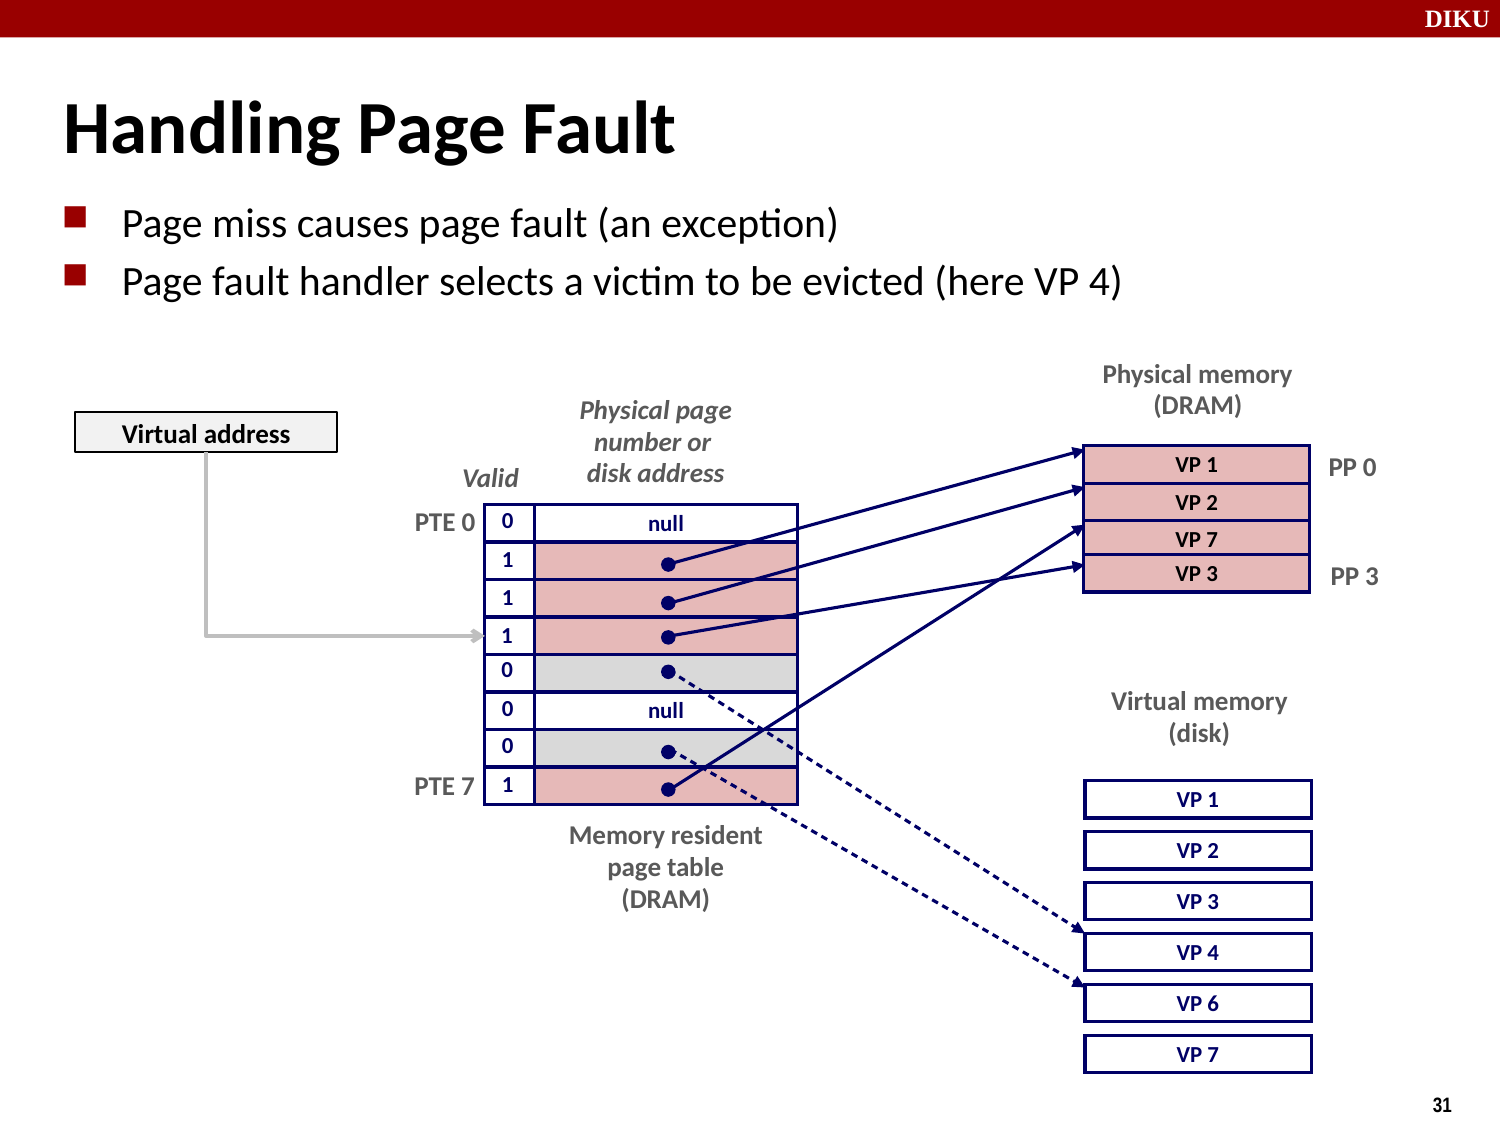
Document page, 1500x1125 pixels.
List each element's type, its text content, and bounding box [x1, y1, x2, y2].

text_box 0 [491, 499, 532, 537]
text_box VP 7 [1084, 1035, 1312, 1073]
text_box Physical memory (DRAM) [1065, 350, 1330, 445]
text_box VP 2 [1084, 831, 1312, 869]
text_box PP 3 [1310, 548, 1400, 604]
text_box [536, 730, 798, 805]
text_box Virtual memory (disk) [1075, 677, 1323, 772]
text_box PTE 0 [385, 493, 491, 549]
text_box VP 7 [1083, 521, 1310, 554]
text_box 0 [487, 687, 532, 724]
text_box Memory resident page table (DRAM) [531, 811, 801, 945]
text_box null [759, 531, 798, 542]
text_box Virtual address [74, 412, 338, 453]
text_box VP 6 [1084, 984, 1312, 1022]
text_box Page miss causes page fault (an exception) Page fault handler selects a victim to be evicted (here VP 4) [50, 188, 1414, 313]
text_box 1 [487, 537, 532, 576]
text_box VP 3 [1083, 554, 1310, 593]
text_box PTE 7 [385, 758, 490, 814]
text_box 1 [487, 576, 532, 627]
text_box 1 [486, 614, 531, 648]
text_box null [536, 504, 798, 542]
text_box Physical page number or disk address [547, 374, 765, 509]
text_box PP 0 [1307, 439, 1398, 495]
text_box null [536, 693, 798, 730]
text_box VP 2 [1083, 484, 1310, 521]
text_box null [768, 711, 798, 730]
text_box Handling Page Fault [48, 59, 1408, 188]
text_box [536, 542, 798, 693]
text_box Valid [447, 454, 560, 510]
text_box VP 4 [1084, 933, 1312, 971]
text_box 0 [487, 724, 532, 775]
text_box 1 [490, 775, 532, 814]
text_box 0 [486, 648, 531, 699]
text_box VP 1 [1083, 445, 1310, 484]
text_box VP 3 [1084, 882, 1312, 920]
text_box VP 1 [1084, 780, 1312, 819]
